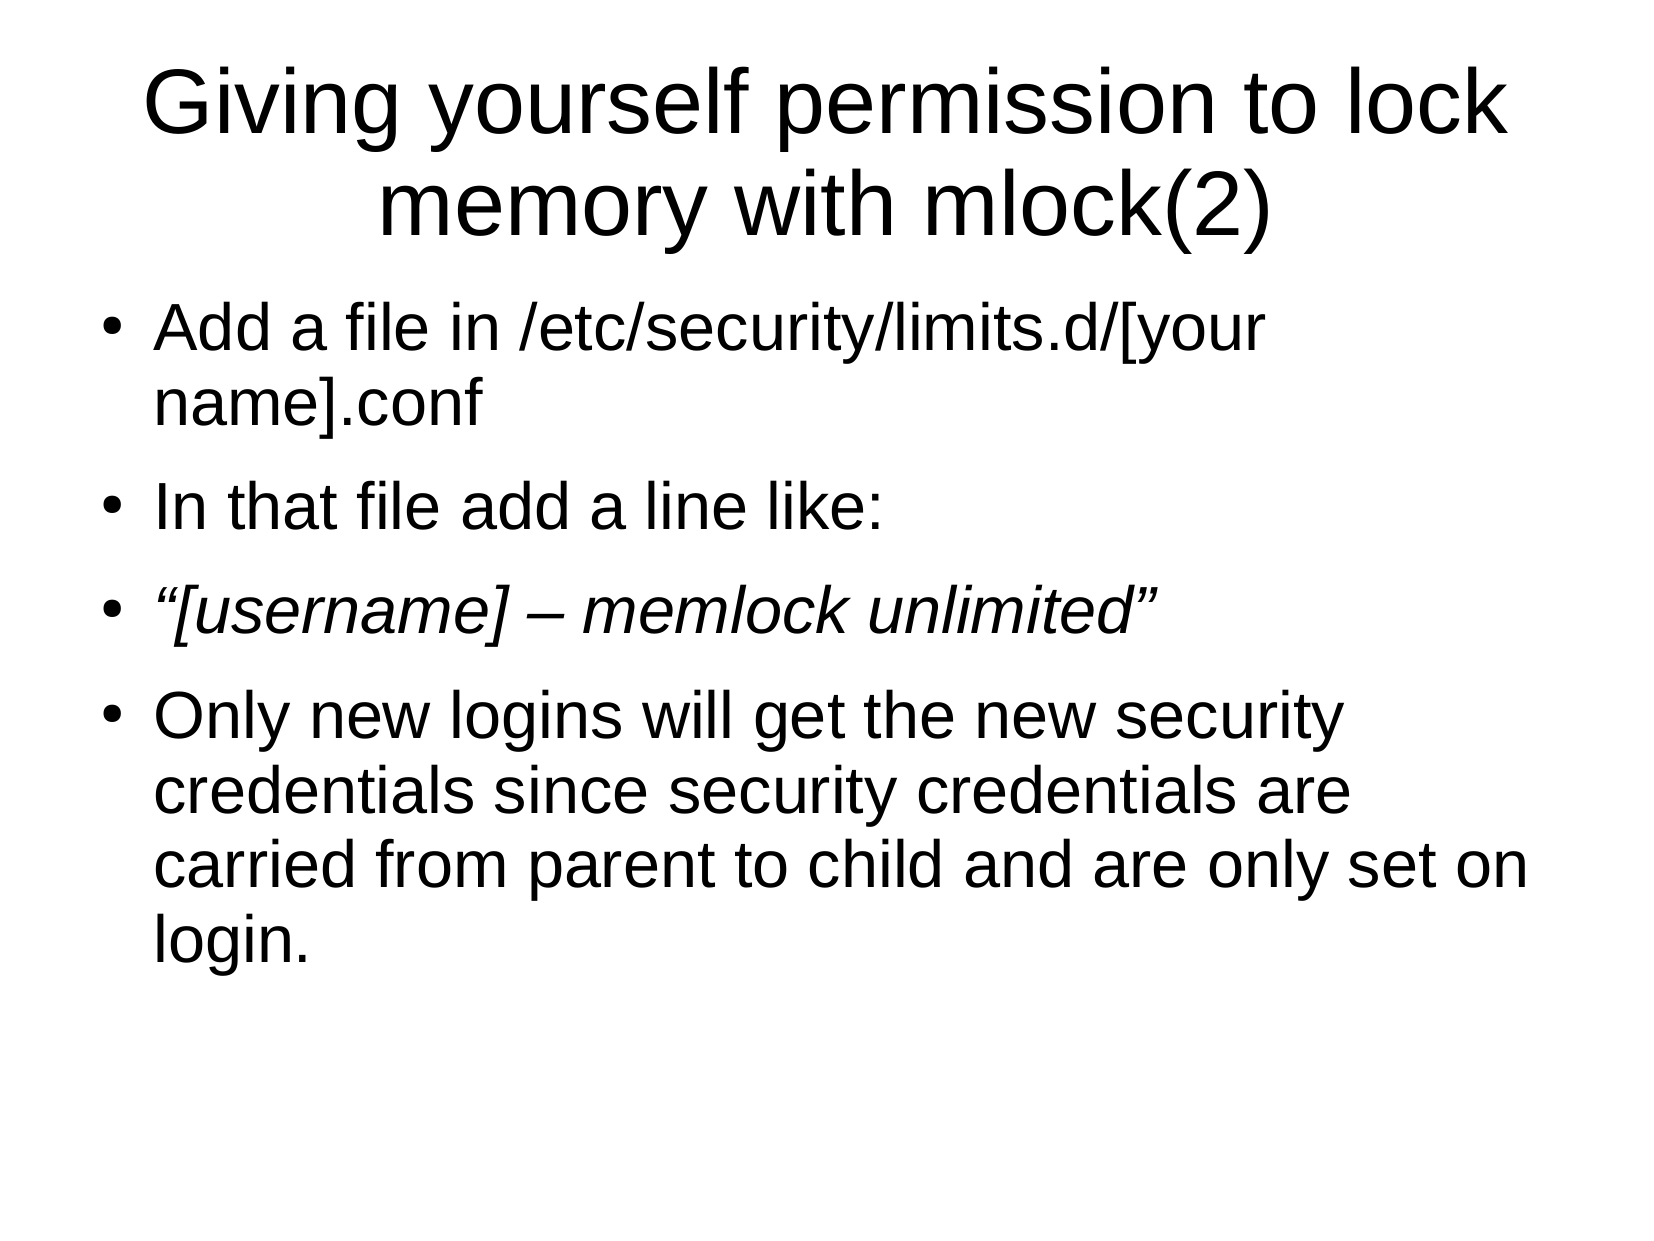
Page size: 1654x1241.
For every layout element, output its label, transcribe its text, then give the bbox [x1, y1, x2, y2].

list Add a file in /etc/security/limits.d/[your name].conf In that file add a line like: “[username] – memlock unlimited” Only new logins will get the new security credentials since security credentials are carried from parent to child and are only set on login. [82, 290, 1571, 1010]
title Giving yourself permission to lock memory with mlock(2) [82, 49, 1571, 257]
